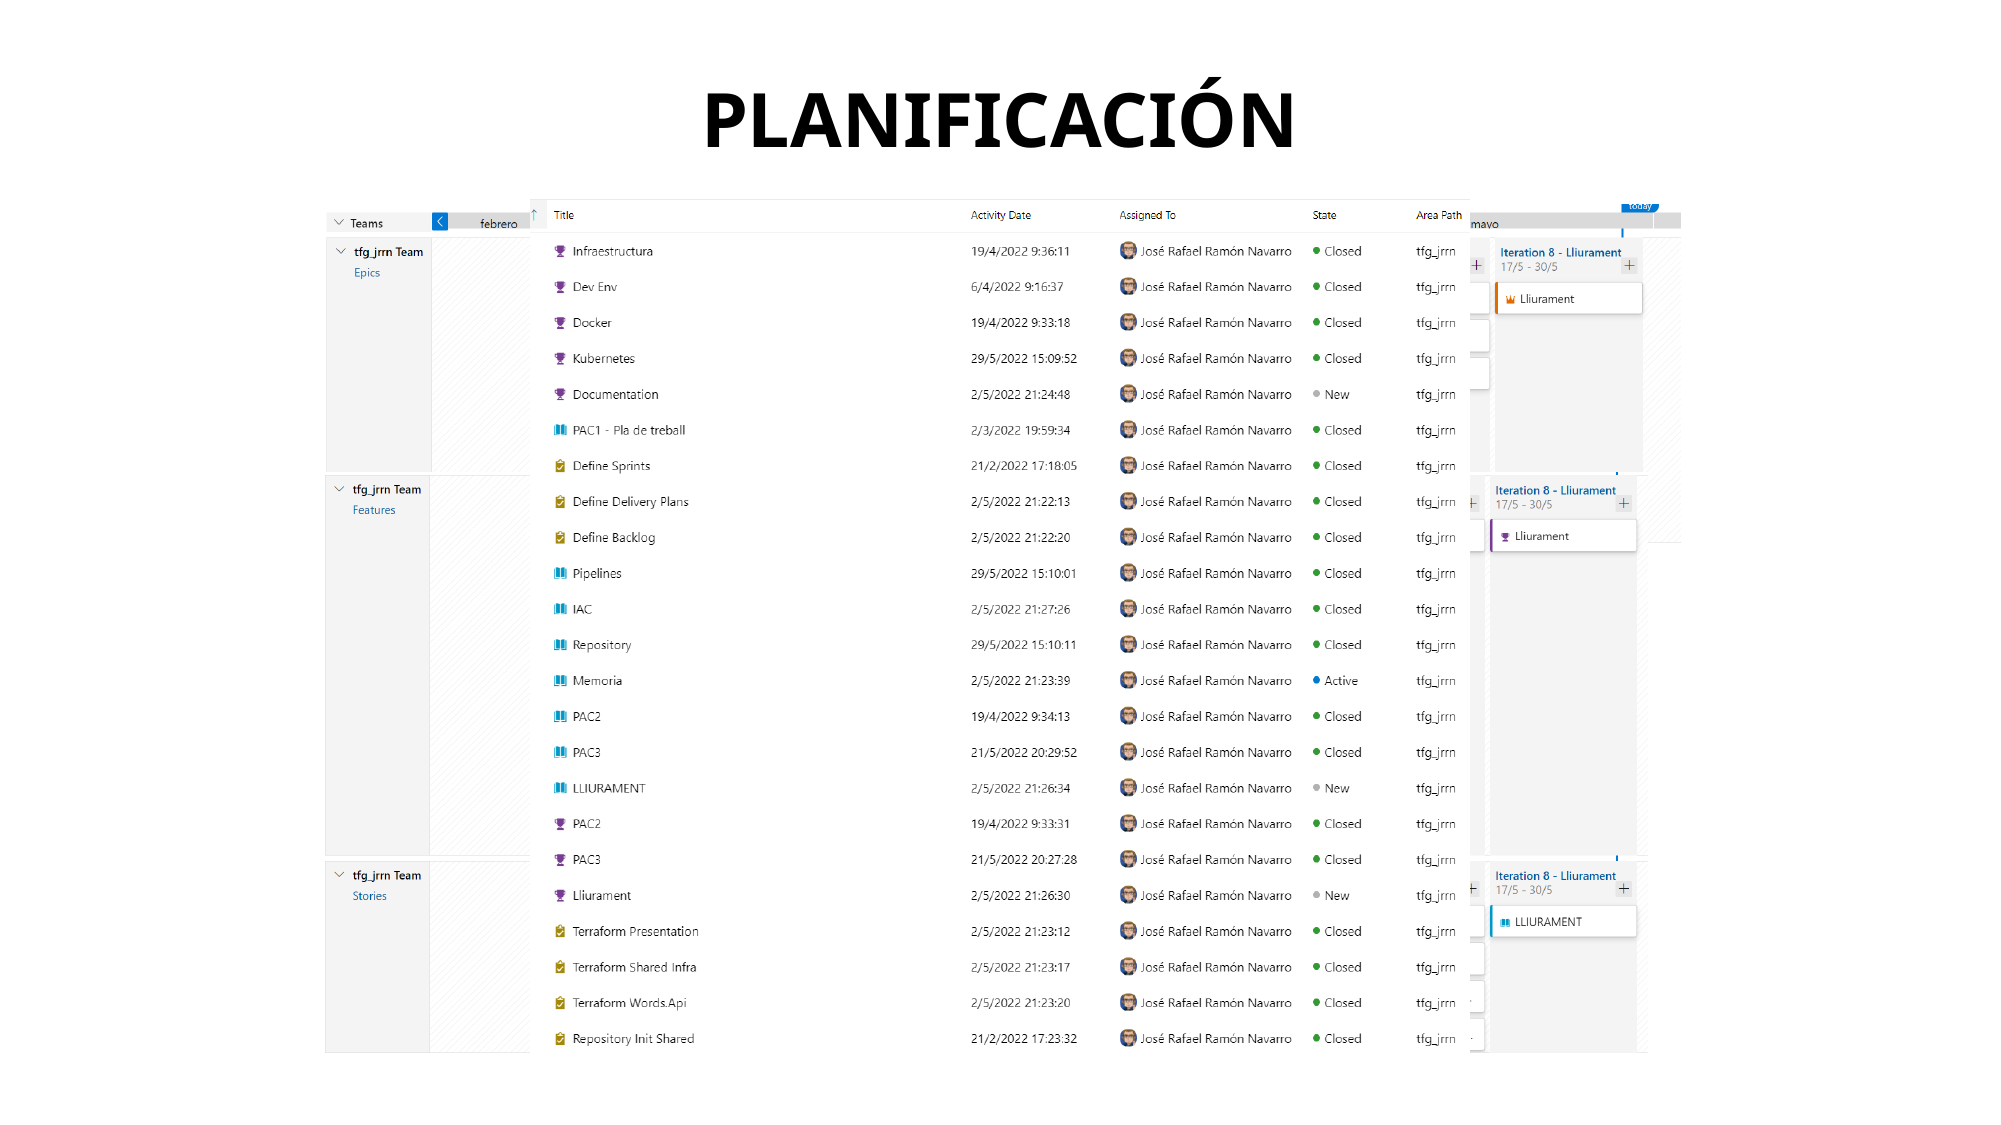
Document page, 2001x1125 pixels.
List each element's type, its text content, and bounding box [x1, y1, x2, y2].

picture [319, 197, 1681, 1057]
title PLANIFICACIÓN [37, 75, 1963, 179]
